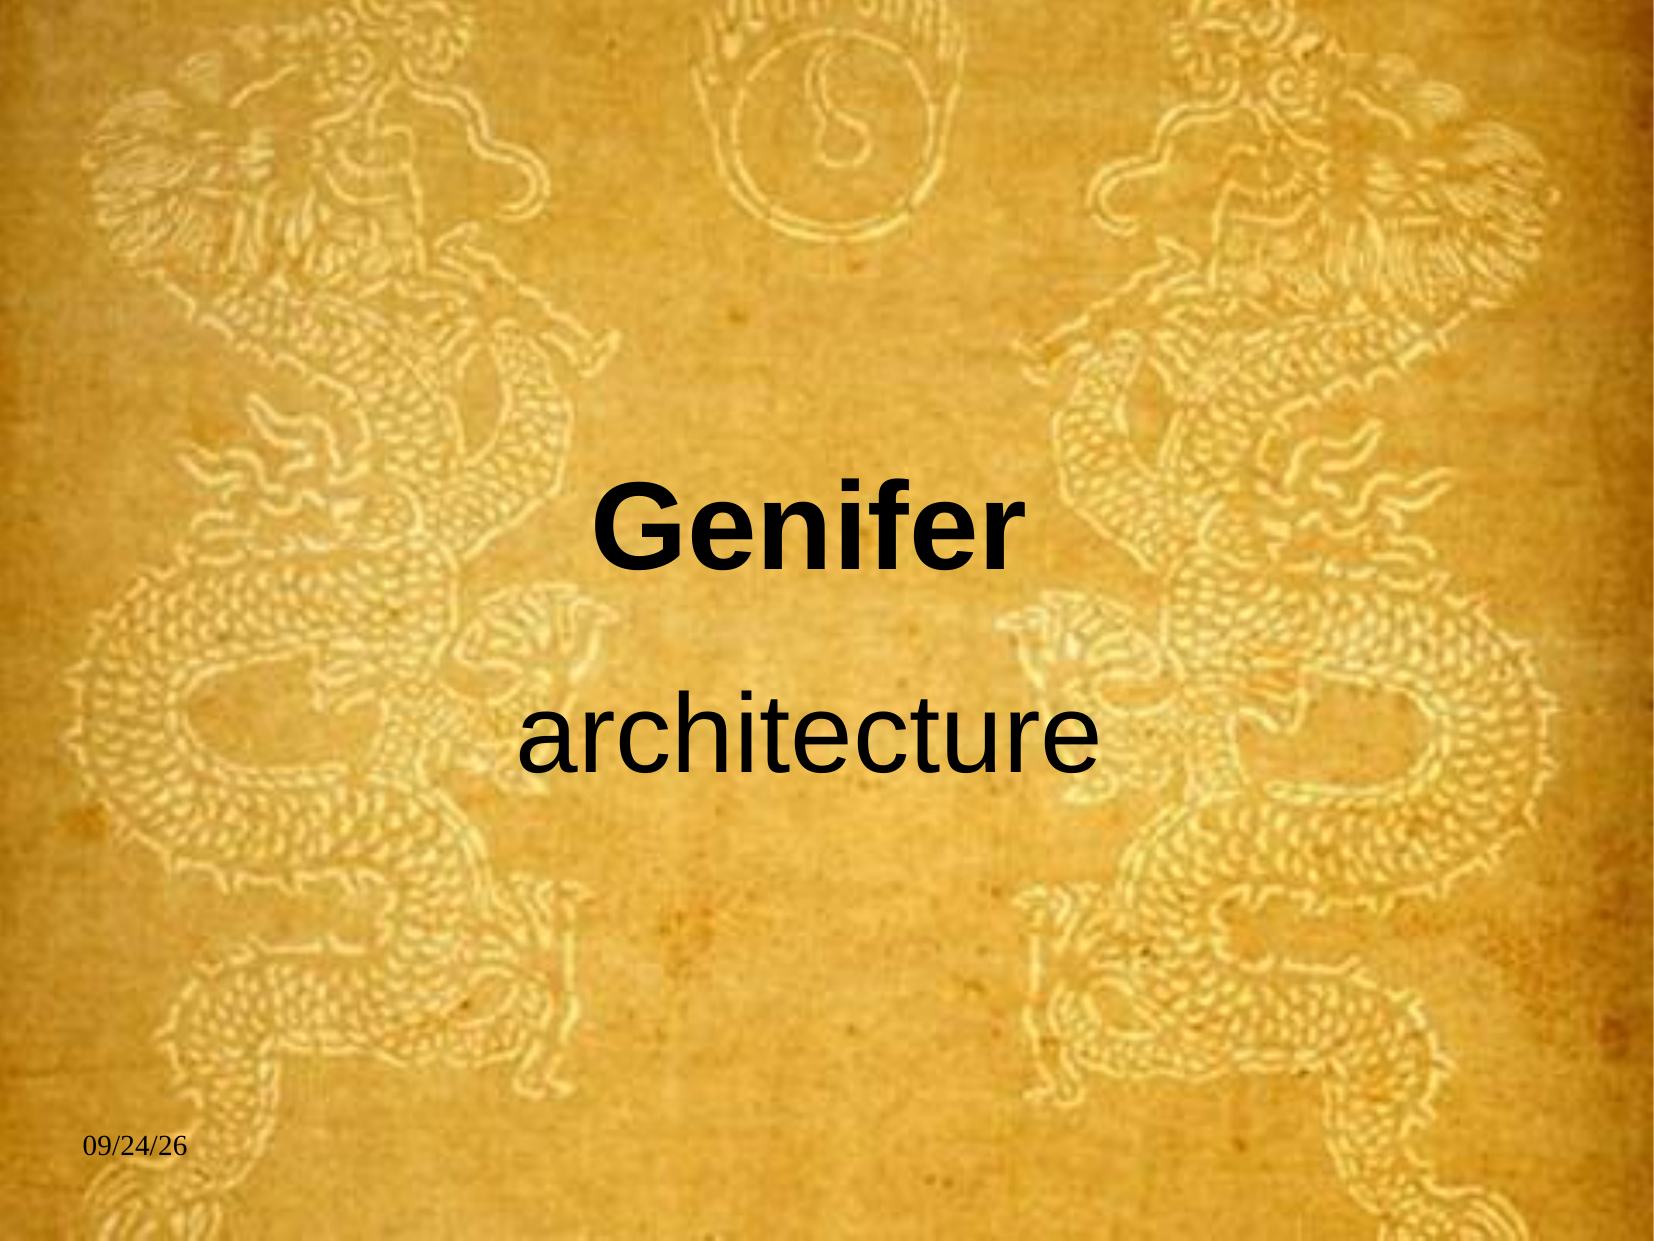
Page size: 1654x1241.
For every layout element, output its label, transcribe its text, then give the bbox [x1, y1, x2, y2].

subtitle Genifer architecture [432, 368, 1187, 885]
picture [0, 0, 1654, 1241]
